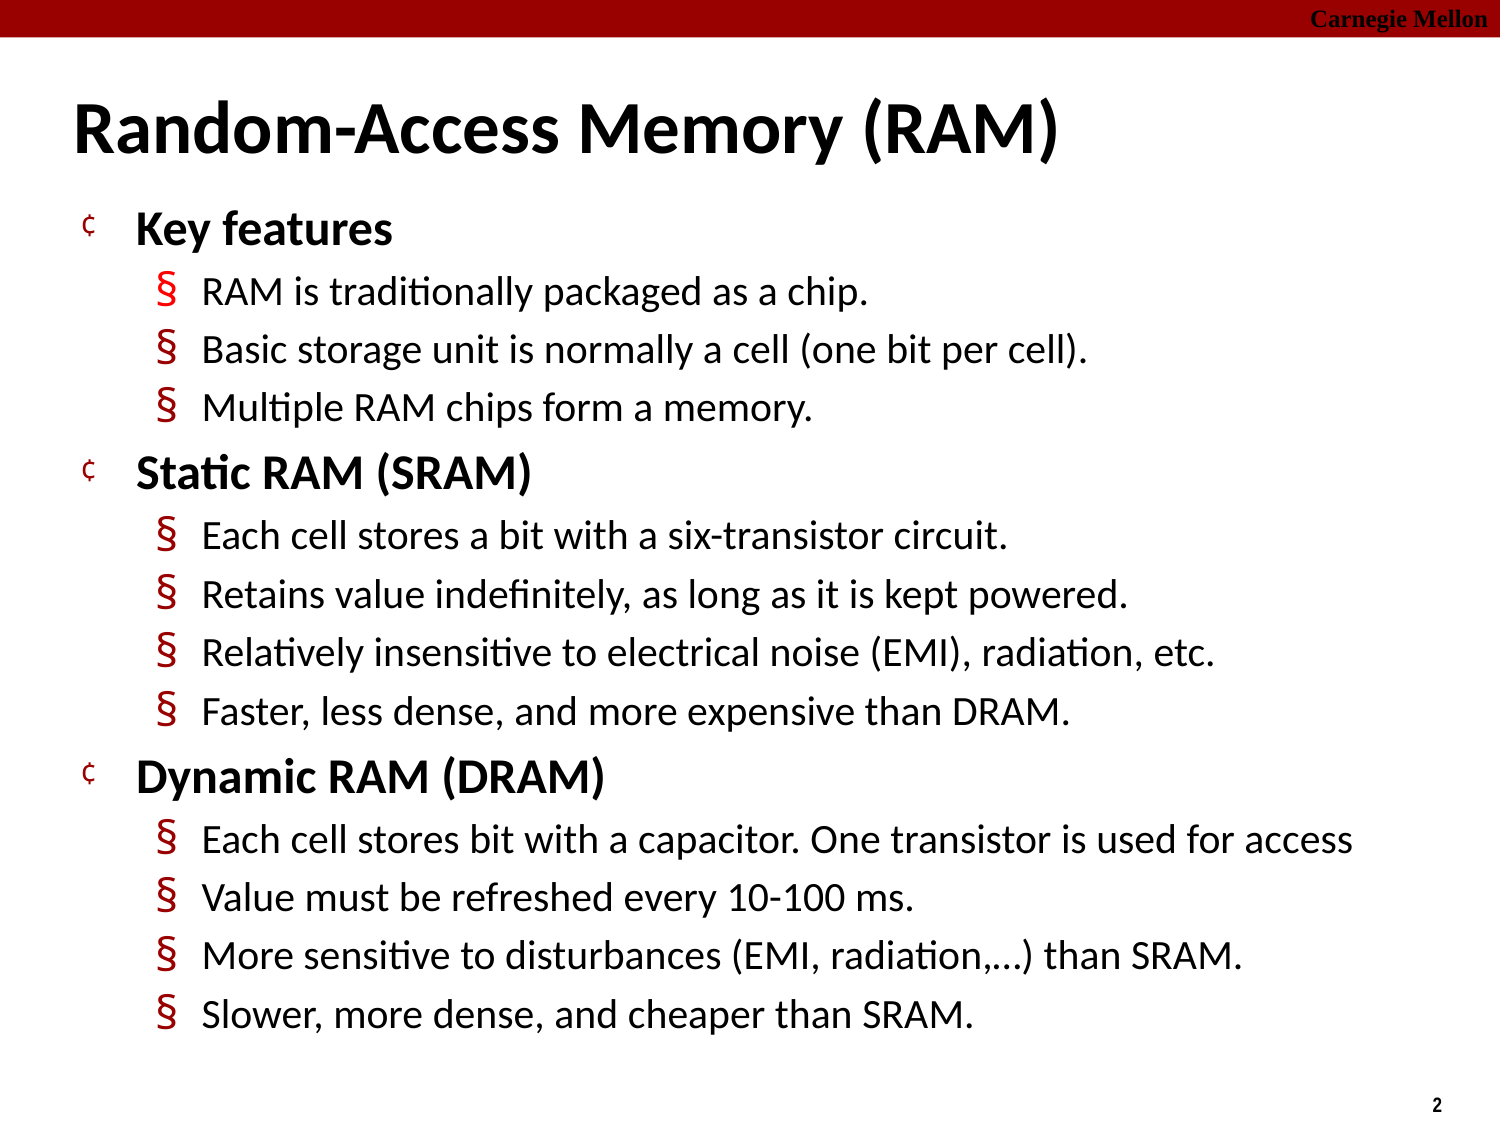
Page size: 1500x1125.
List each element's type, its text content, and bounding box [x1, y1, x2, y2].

title Random-Access Memory (RAM) [58, 71, 1304, 197]
list Key features RAM is traditionally packaged as a chip. Basic storage unit is normally a cell (one bit per cell). Multiple RAM chips form a memory. Static RAM (SRAM) Each cell stores a bit with a six-transistor circuit. Retains value indefinitely, as long as it is kept powered. Relatively insensitive to electrical noise (EMI), radiation, etc. Faster, less dense, and more expensive than DRAM. Dynamic RAM (DRAM) Each cell stores bit with a capacitor. One transistor is used for access Value must be refreshed every 10-100 ms. More sensitive to disturbances (EMI, radiation,…) than SRAM. Slower, more dense, and cheaper than SRAM. [65, 187, 1450, 1075]
